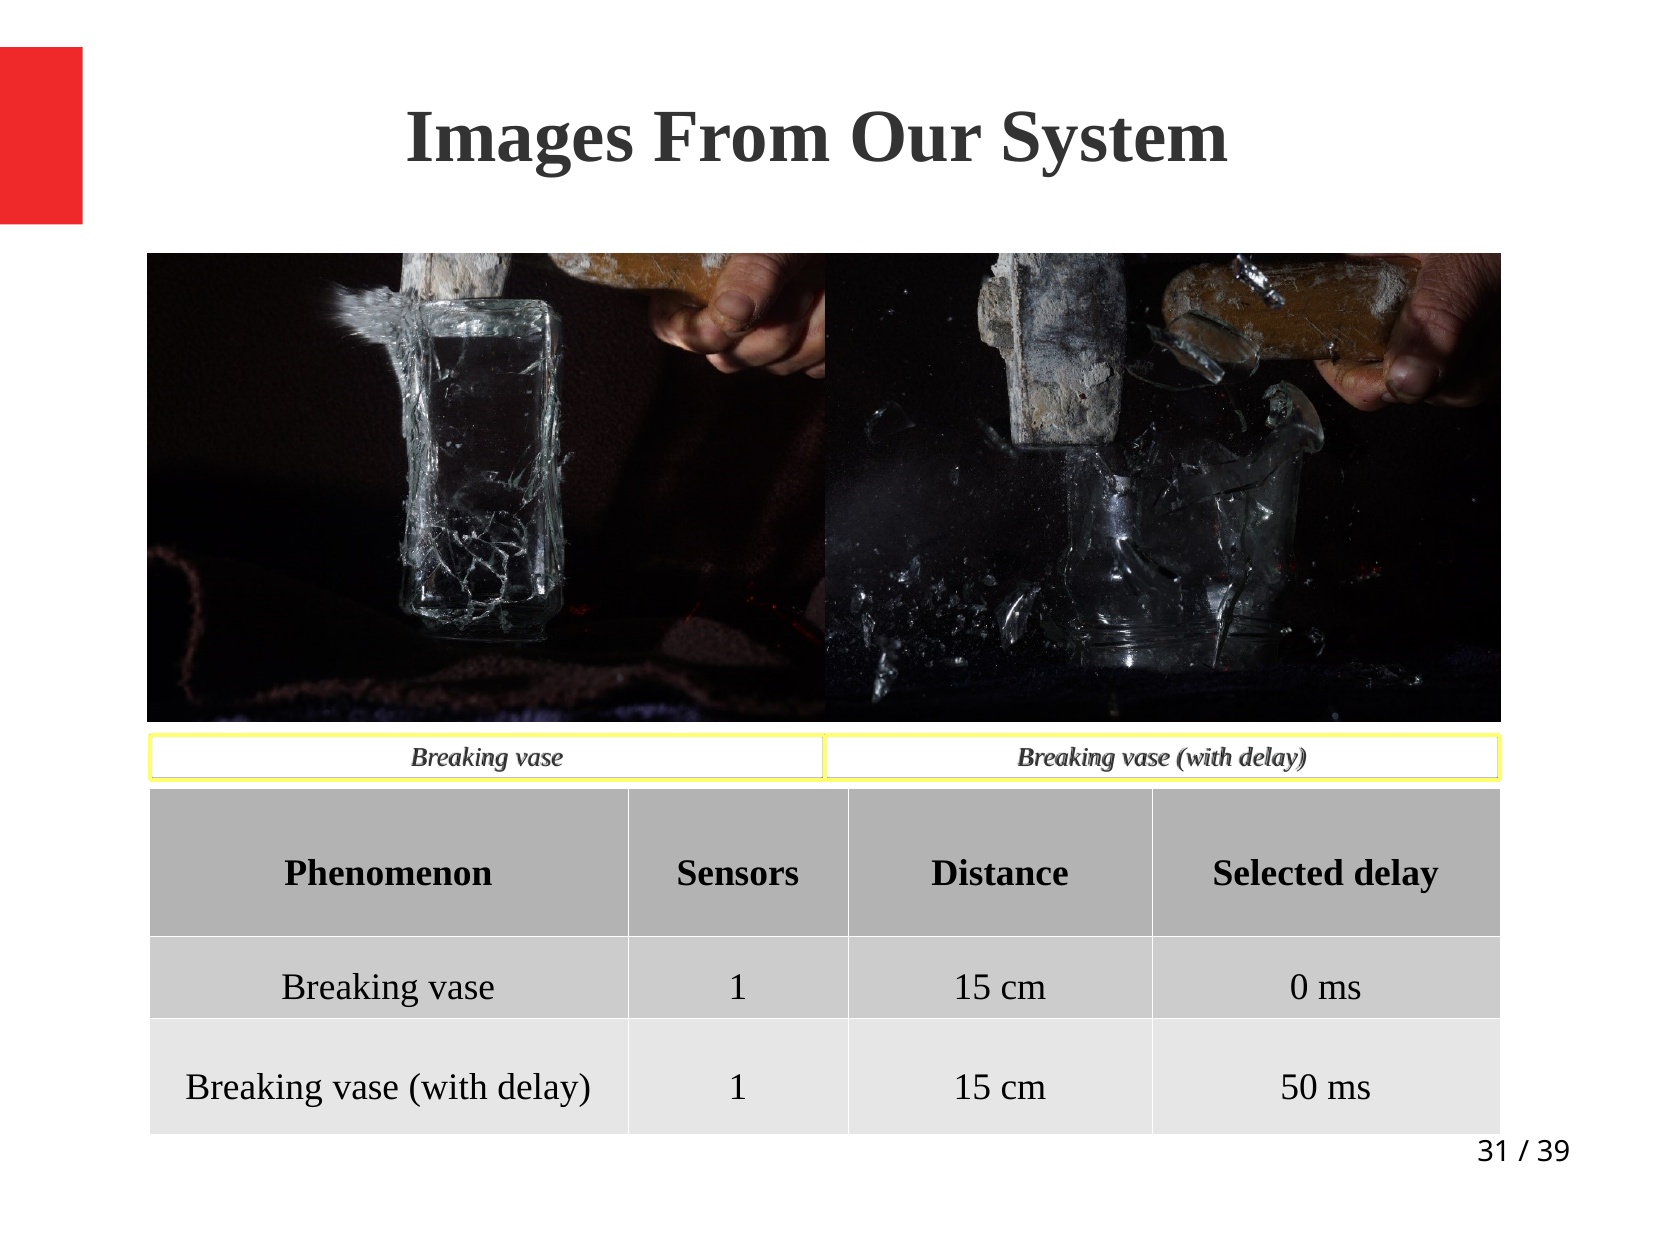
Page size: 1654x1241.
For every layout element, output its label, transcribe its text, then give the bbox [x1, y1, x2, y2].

table_cell Breaking vase [150, 937, 628, 1018]
table_cell 15 cm [849, 1019, 1152, 1134]
table_cell 50 ms [1153, 1019, 1500, 1134]
list Breaking vase (with delay) [825, 735, 1501, 781]
table_header Phenomenon [150, 789, 628, 936]
table_cell 1 [629, 1019, 848, 1134]
title Images From Our System [135, 46, 1501, 226]
list Breaking vase [150, 735, 823, 781]
table_cell 1 [629, 937, 848, 1018]
picture [147, 253, 1501, 722]
table_cell 15 cm [849, 937, 1152, 1018]
table_header Sensors [629, 789, 848, 936]
table_header Selected delay [1153, 789, 1500, 936]
table_header Distance [849, 789, 1152, 936]
table_cell 0 ms [1153, 937, 1500, 1018]
table_cell Breaking vase (with delay) [150, 1019, 628, 1134]
